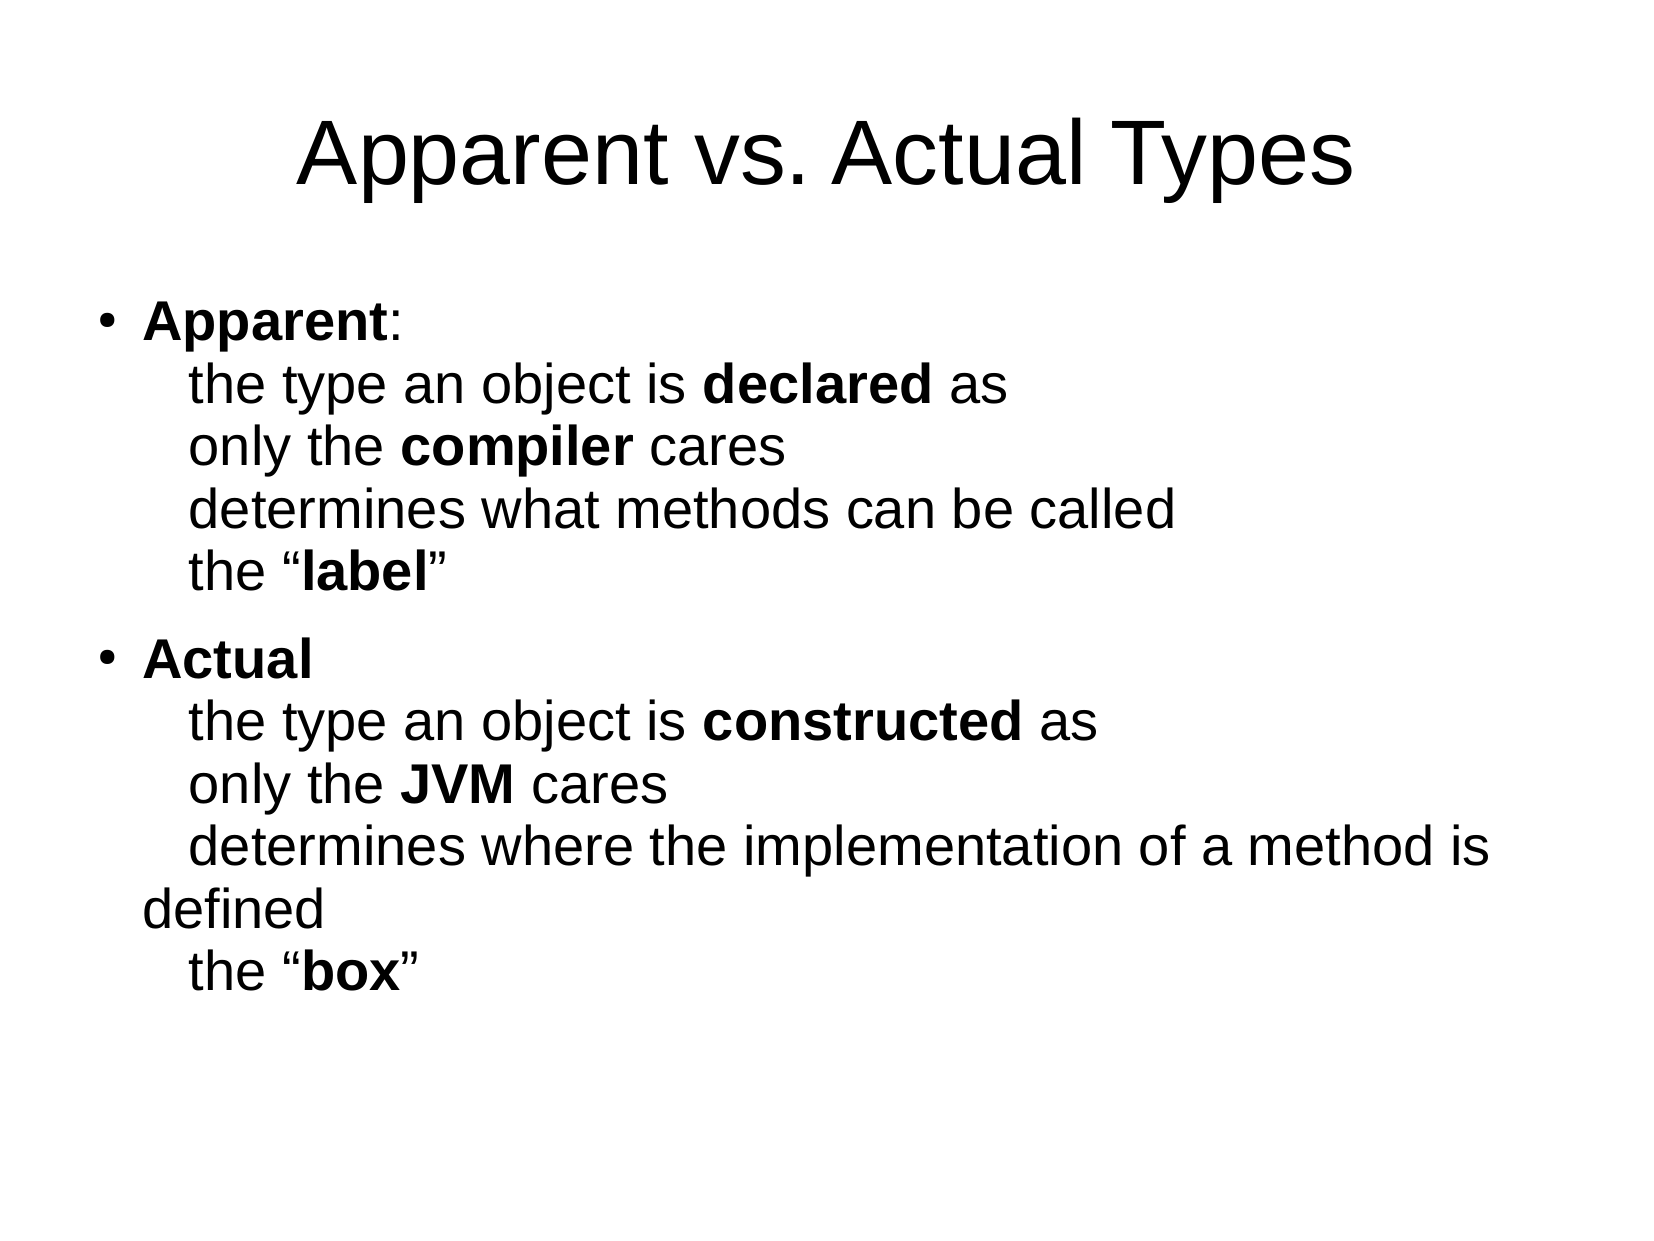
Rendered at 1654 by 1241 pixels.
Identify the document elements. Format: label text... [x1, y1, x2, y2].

list Apparent: the type an object is declared as only the compiler cares determines what methods can be called the “label” Actual the type an object is constructed as only the JVM cares determines where the implementation of a method is defined the “box” [82, 290, 1571, 1010]
title Apparent vs. Actual Types [82, 49, 1571, 257]
